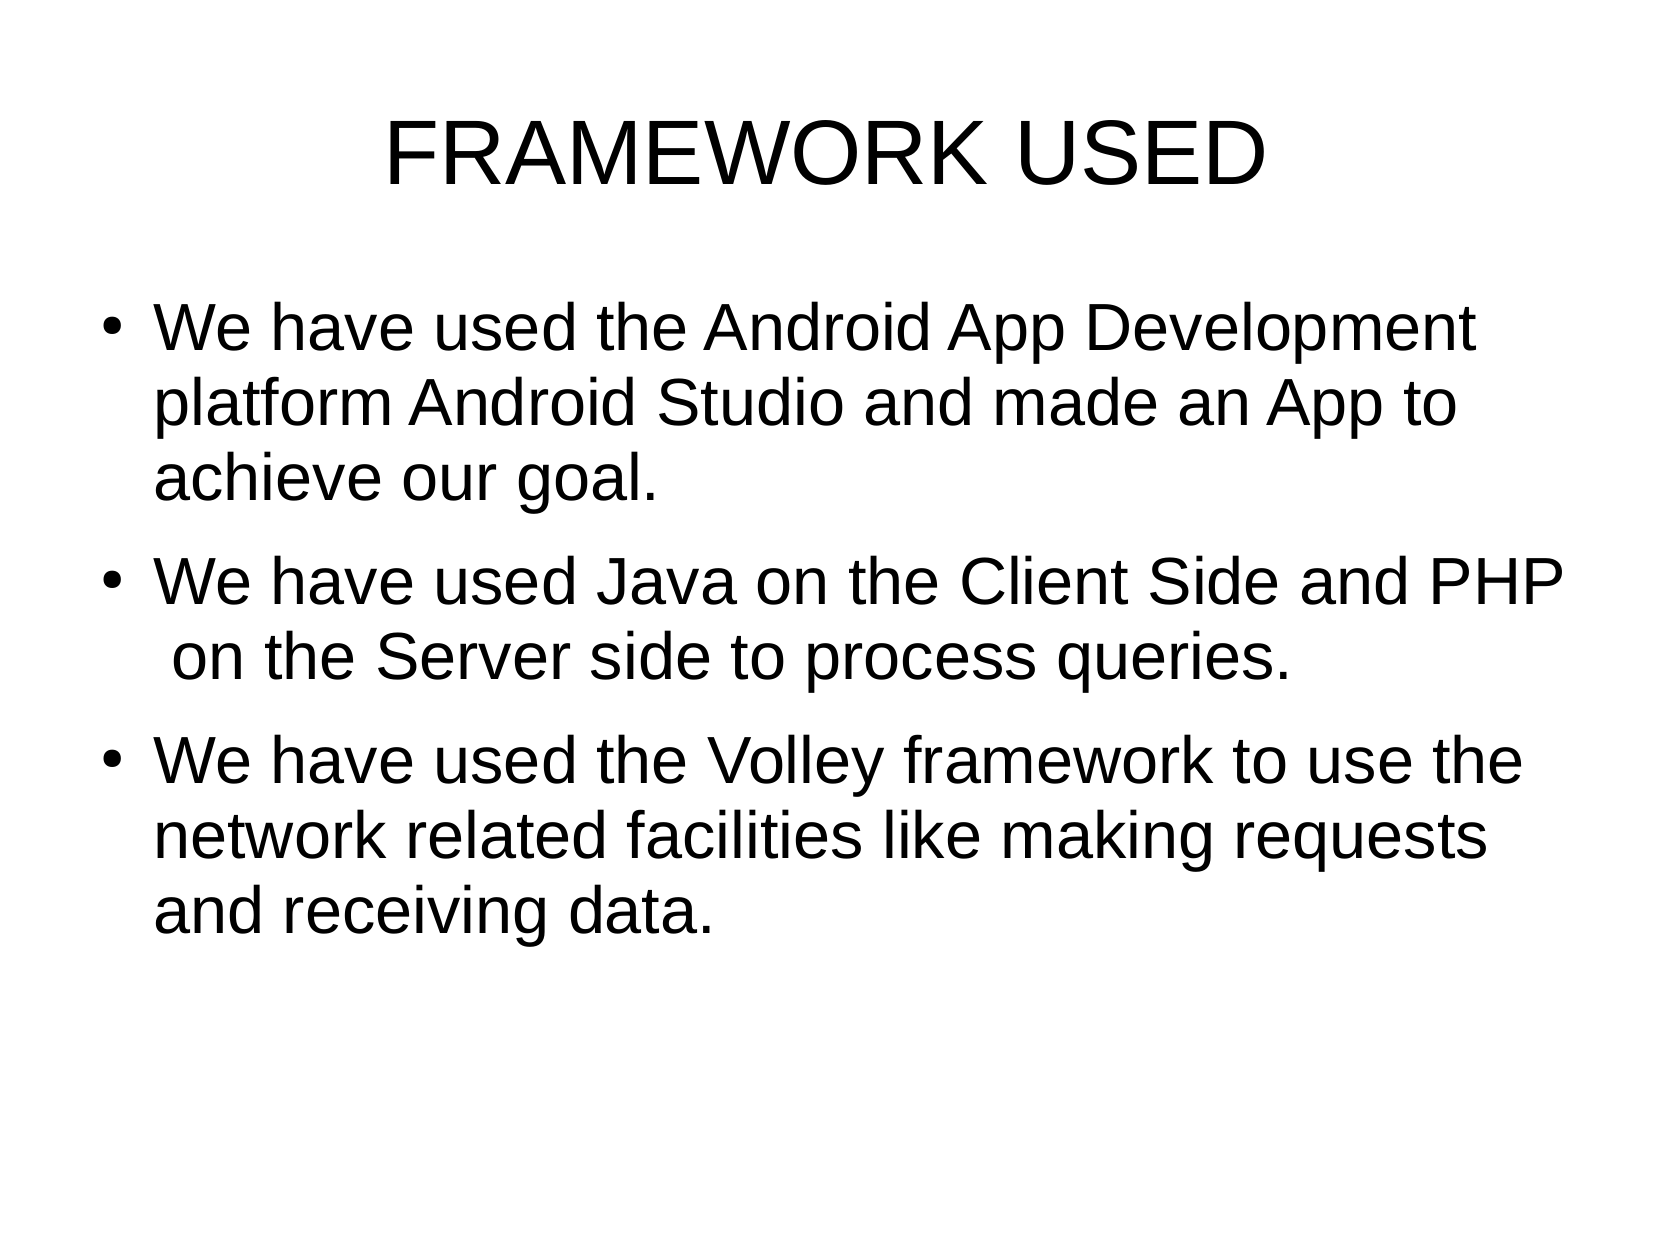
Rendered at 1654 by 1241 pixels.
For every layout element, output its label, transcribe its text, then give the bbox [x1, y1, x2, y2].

list We have used the Android App Development platform Android Studio and made an App to achieve our goal. We have used Java on the Client Side and PHP on the Server side to process queries. We have used the Volley framework to use the network related facilities like making requests and receiving data. [82, 290, 1571, 1010]
title FRAMEWORK USED [82, 49, 1571, 257]
